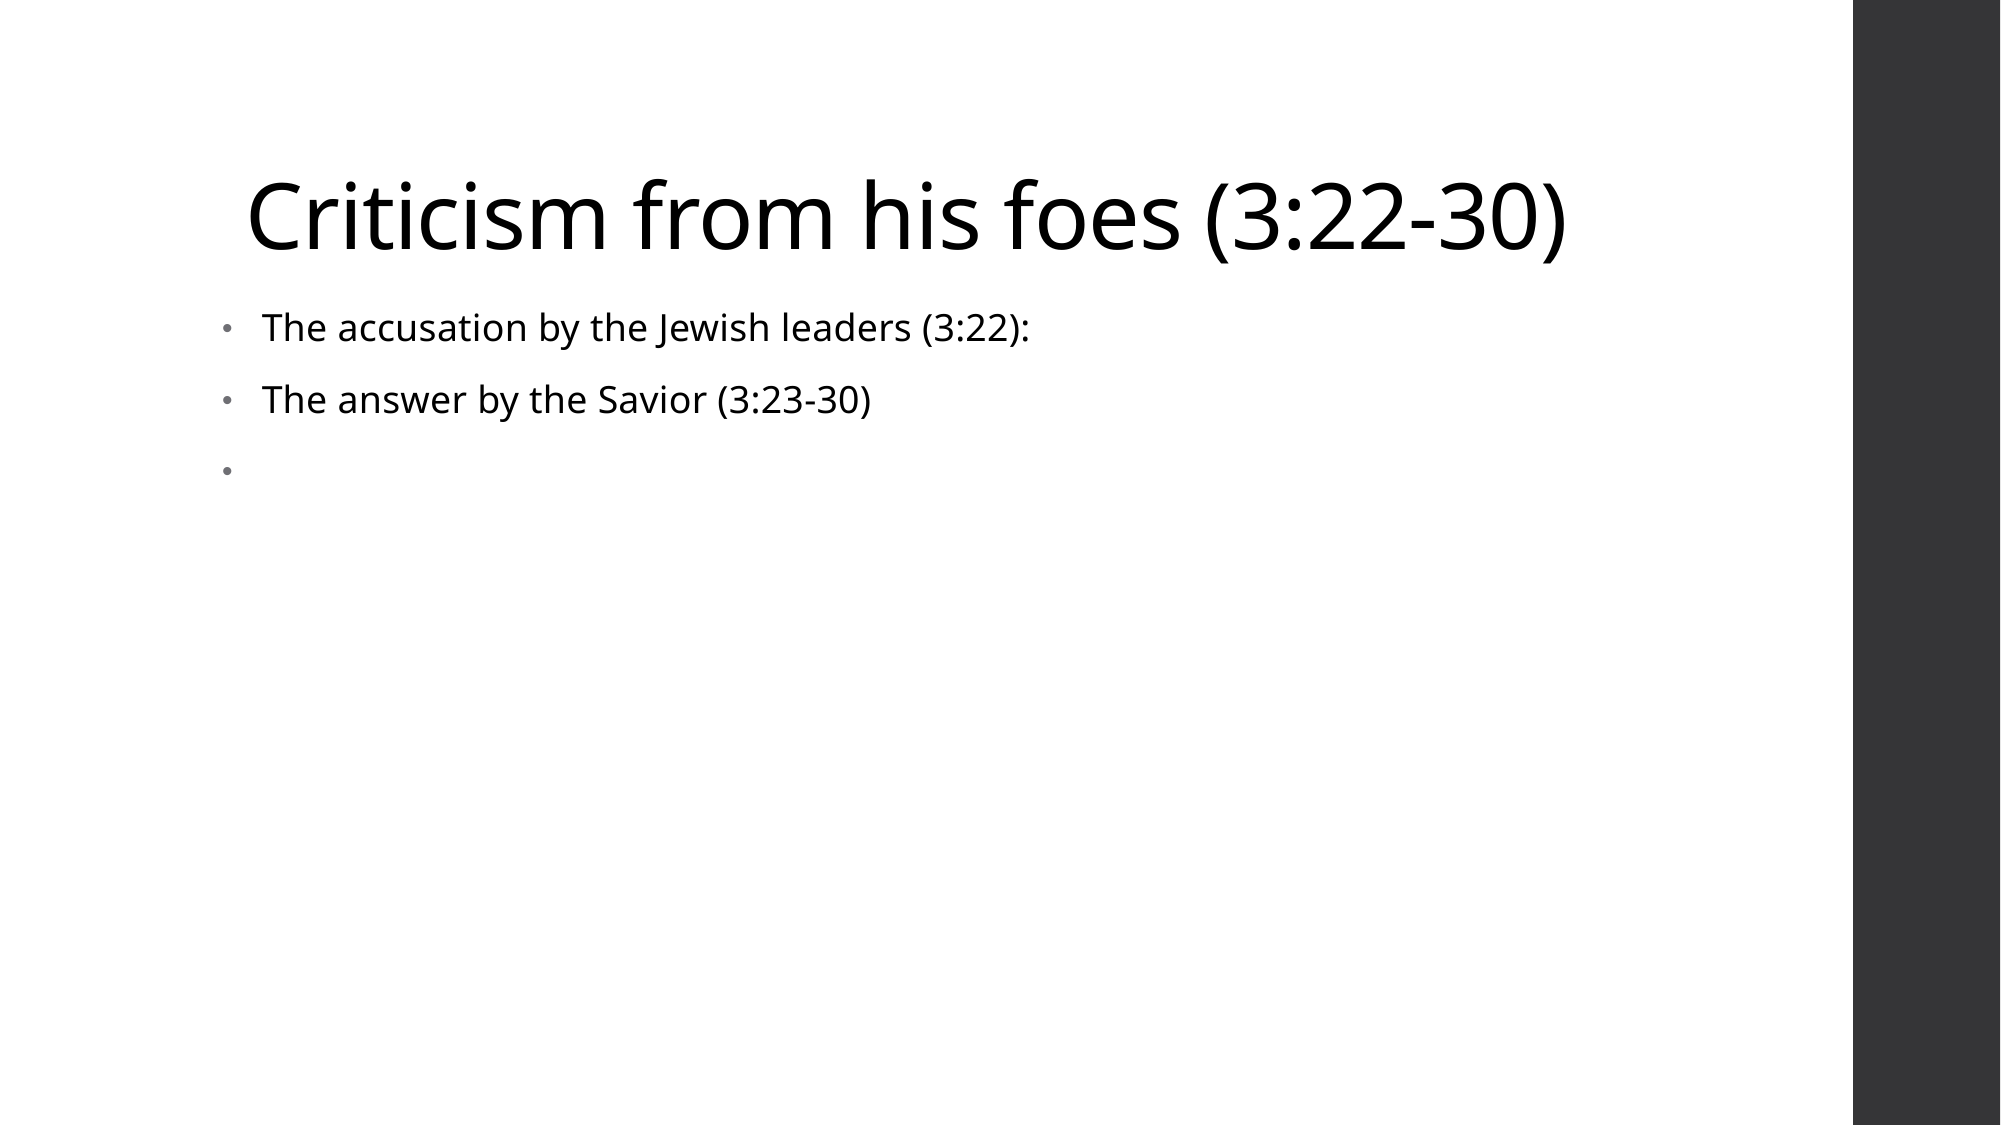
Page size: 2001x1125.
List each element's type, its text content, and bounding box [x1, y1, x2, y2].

list The accusation by the Jewish leaders (3:22): The answer by the Savior (3:23-30) [206, 299, 1617, 1014]
title Criticism from his foes (3:22-30) [206, 60, 1797, 278]
